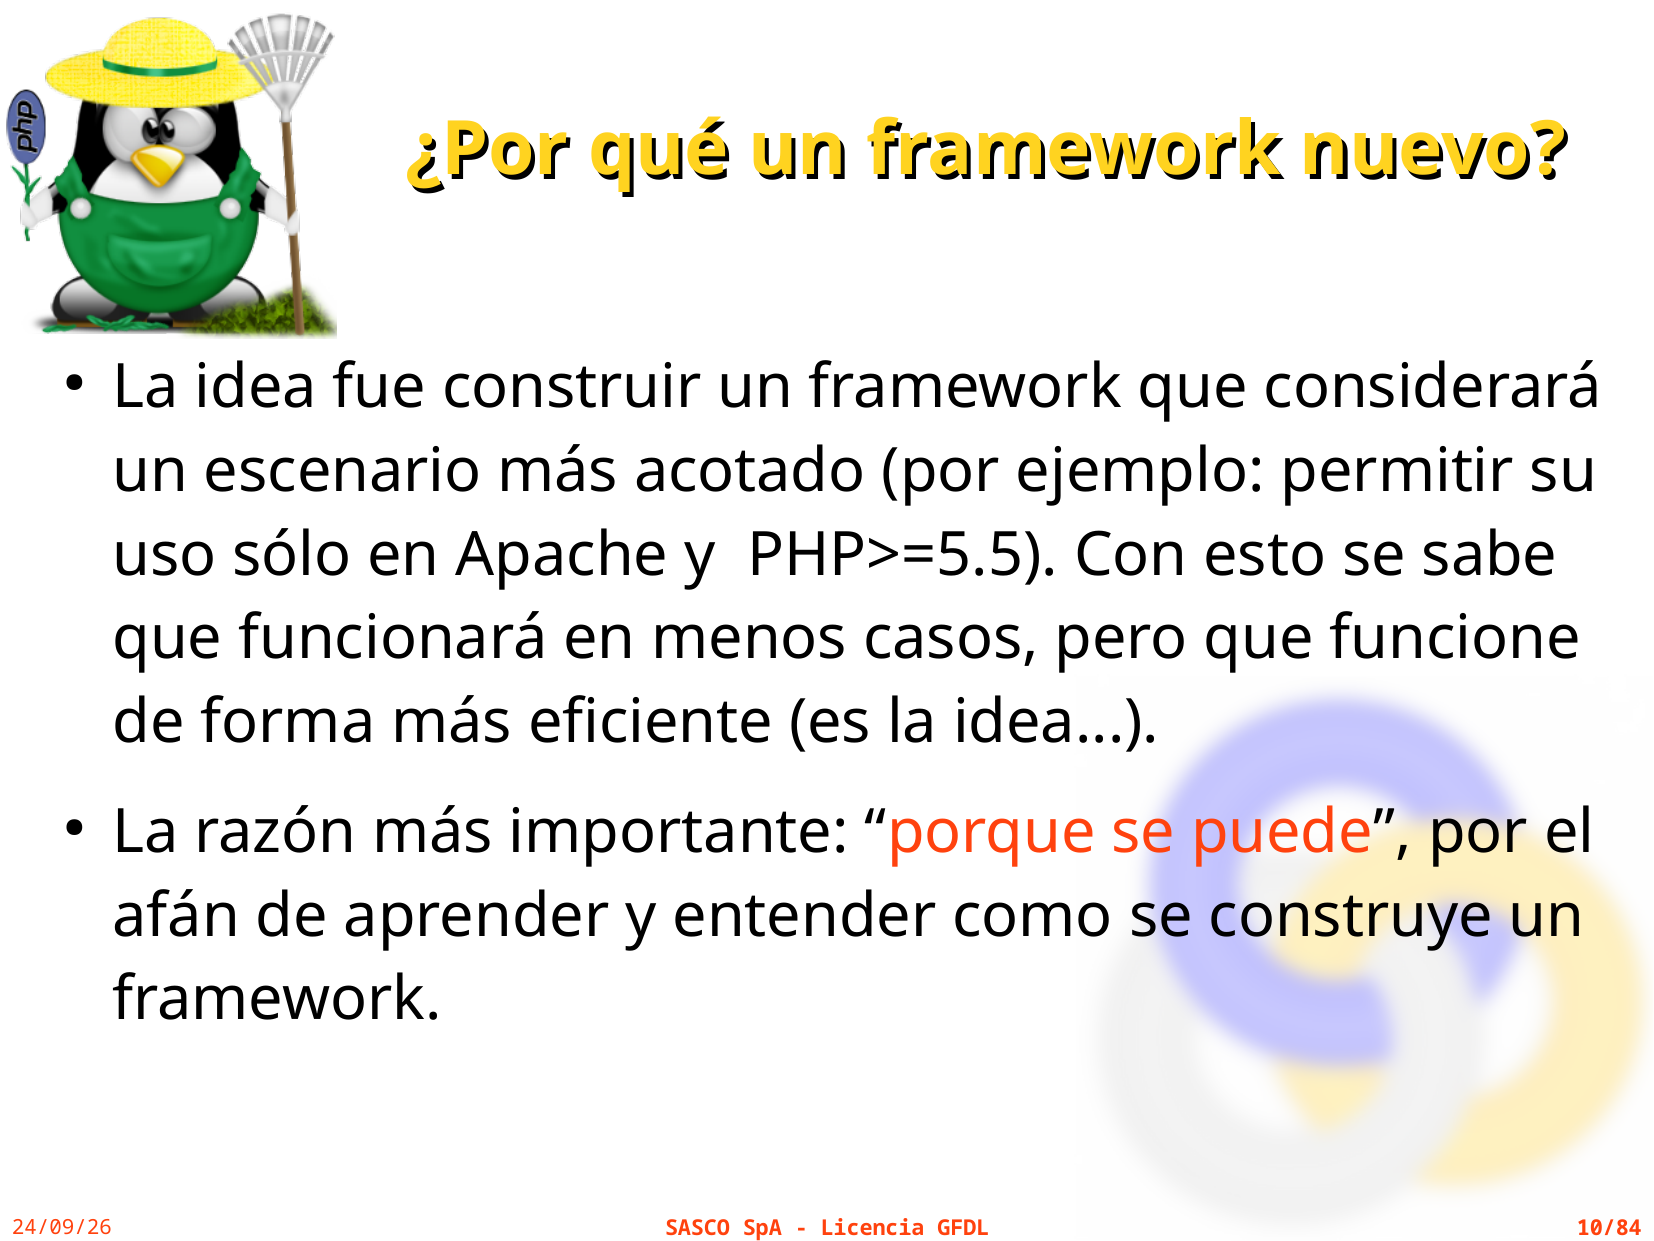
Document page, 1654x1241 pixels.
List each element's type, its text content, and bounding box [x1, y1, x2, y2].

picture [1074, 657, 1654, 1241]
picture [4, 5, 337, 339]
list La idea fue construir un framework que considerará un escenario más acotado (por ejemplo: permitir su uso sólo en Apache y PHP>=5.5). Con esto se sabe que funcionará en menos casos, pero que funcione de forma más eficiente (es la idea...). La razón más importante: “porque se puede”, por el afán de aprender y entender como se construye un framework. [47, 342, 1607, 1062]
title ¿Por qué un framework nuevo? [366, 35, 1607, 257]
